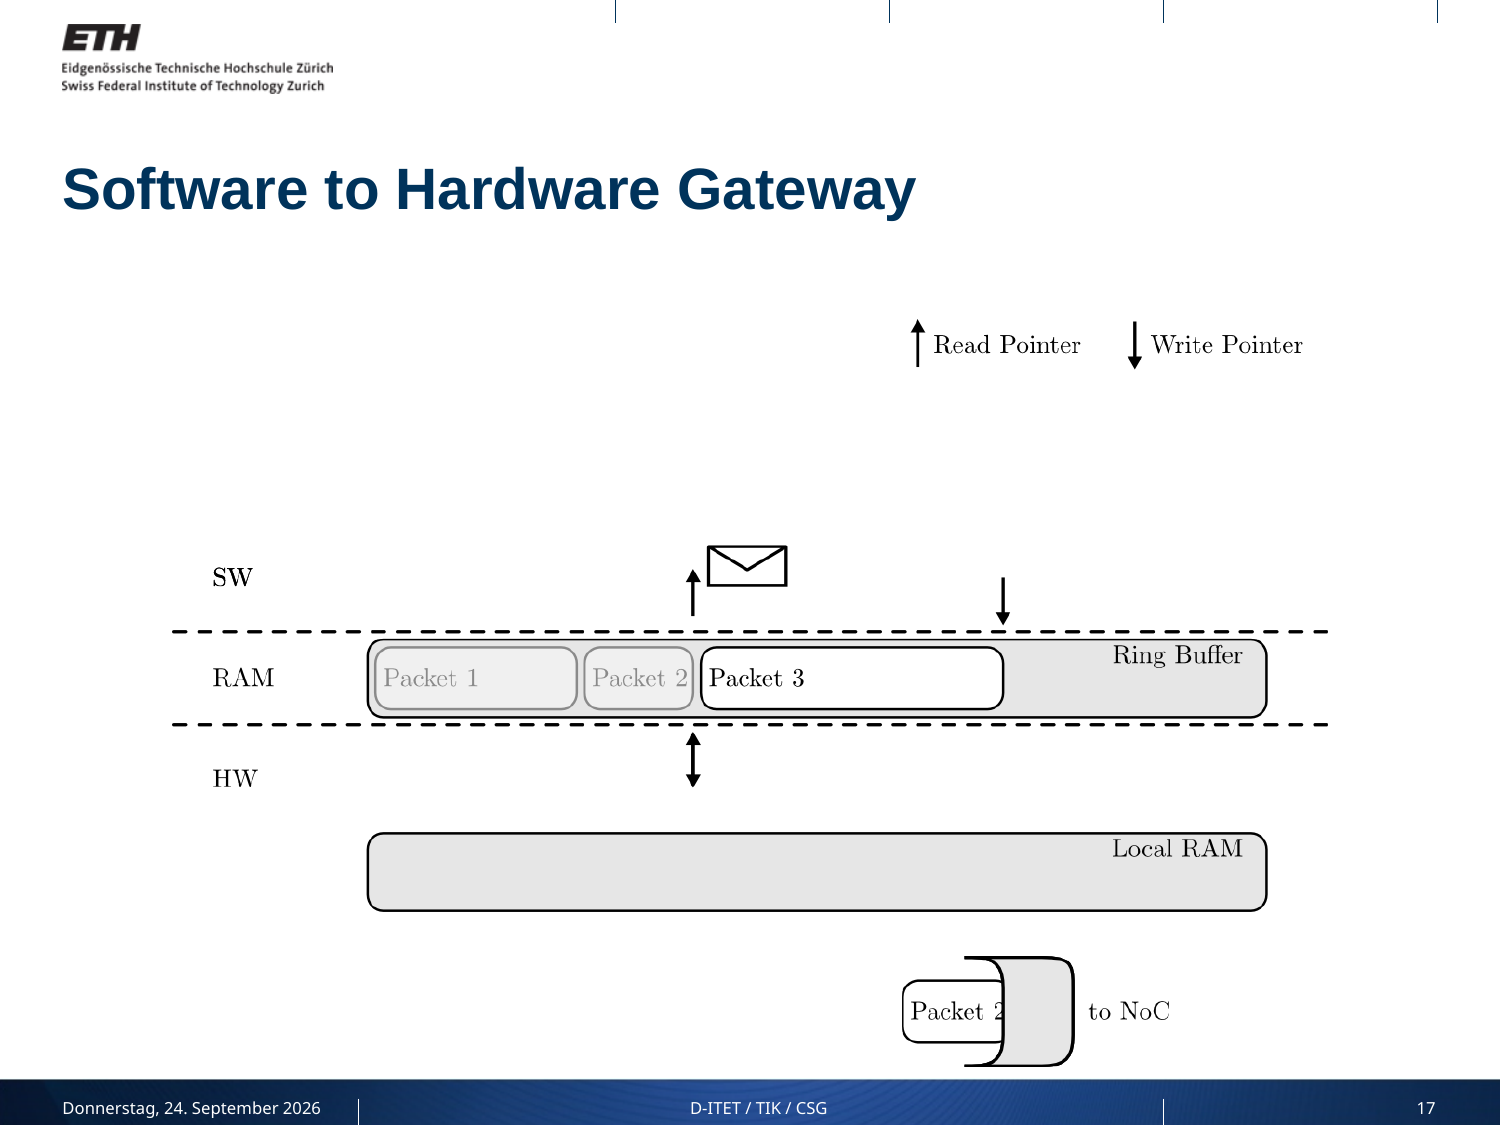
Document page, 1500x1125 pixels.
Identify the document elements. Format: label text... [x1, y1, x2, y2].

picture [62, 24, 333, 94]
picture [0, 1078, 1500, 1125]
picture [172, 319, 1328, 1067]
title Software to Hardware Gateway [62, 157, 1438, 296]
